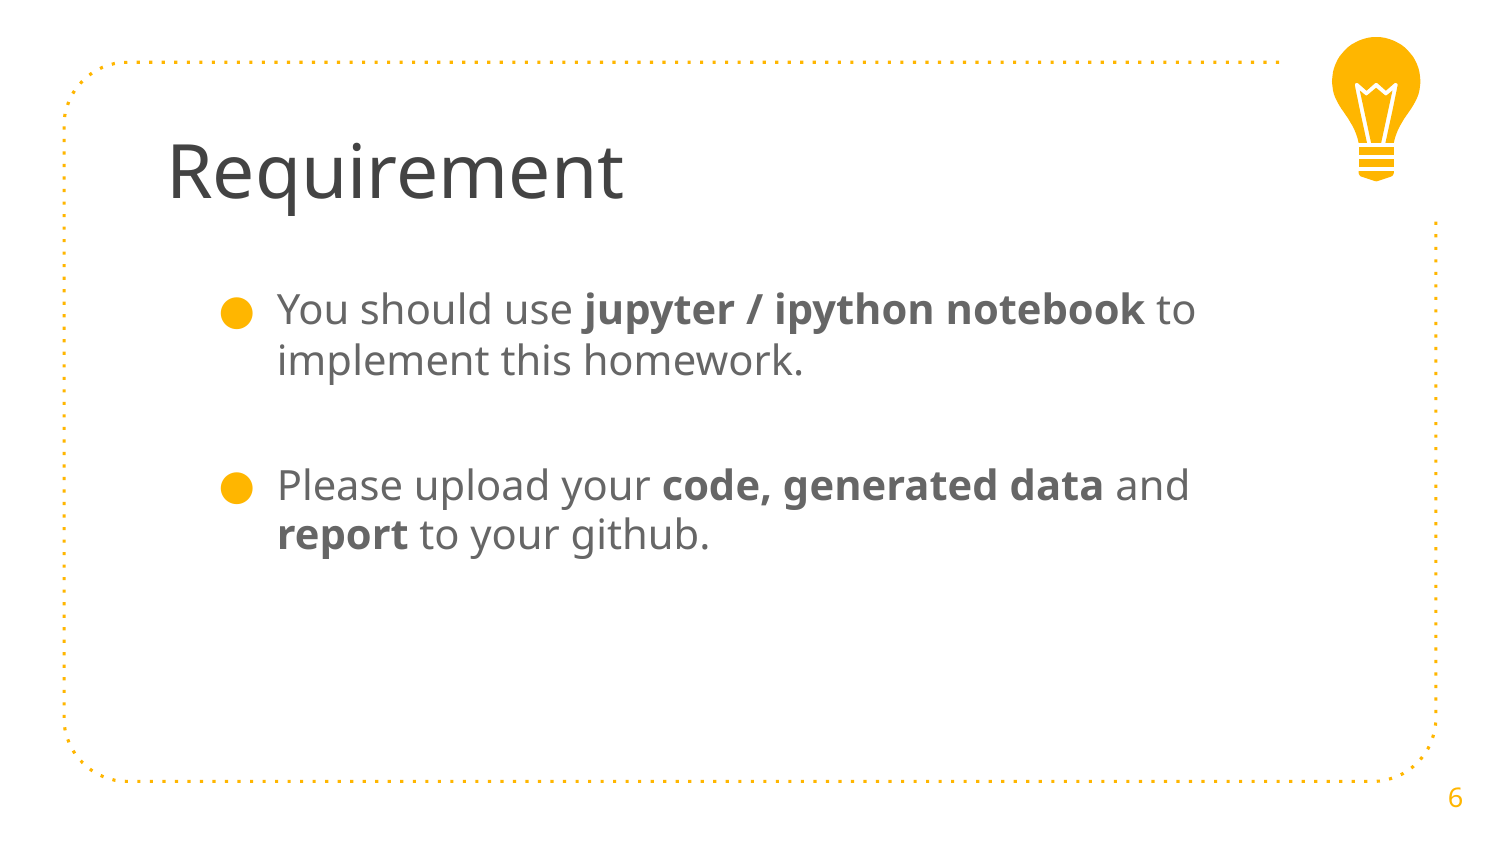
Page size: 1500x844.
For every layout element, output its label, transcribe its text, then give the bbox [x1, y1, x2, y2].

text_box [1358, 171, 1394, 182]
list You should use jupyter / ipython notebook to implement this homework. Please upload your code, generated data and report to your github. [186, 268, 1314, 708]
text_box [1331, 37, 1421, 143]
text_box [1359, 147, 1394, 155]
slide_number <number> [1411, 753, 1500, 844]
text_box [1359, 87, 1393, 143]
title Requirement [151, 108, 1278, 218]
text_box [1359, 159, 1394, 167]
